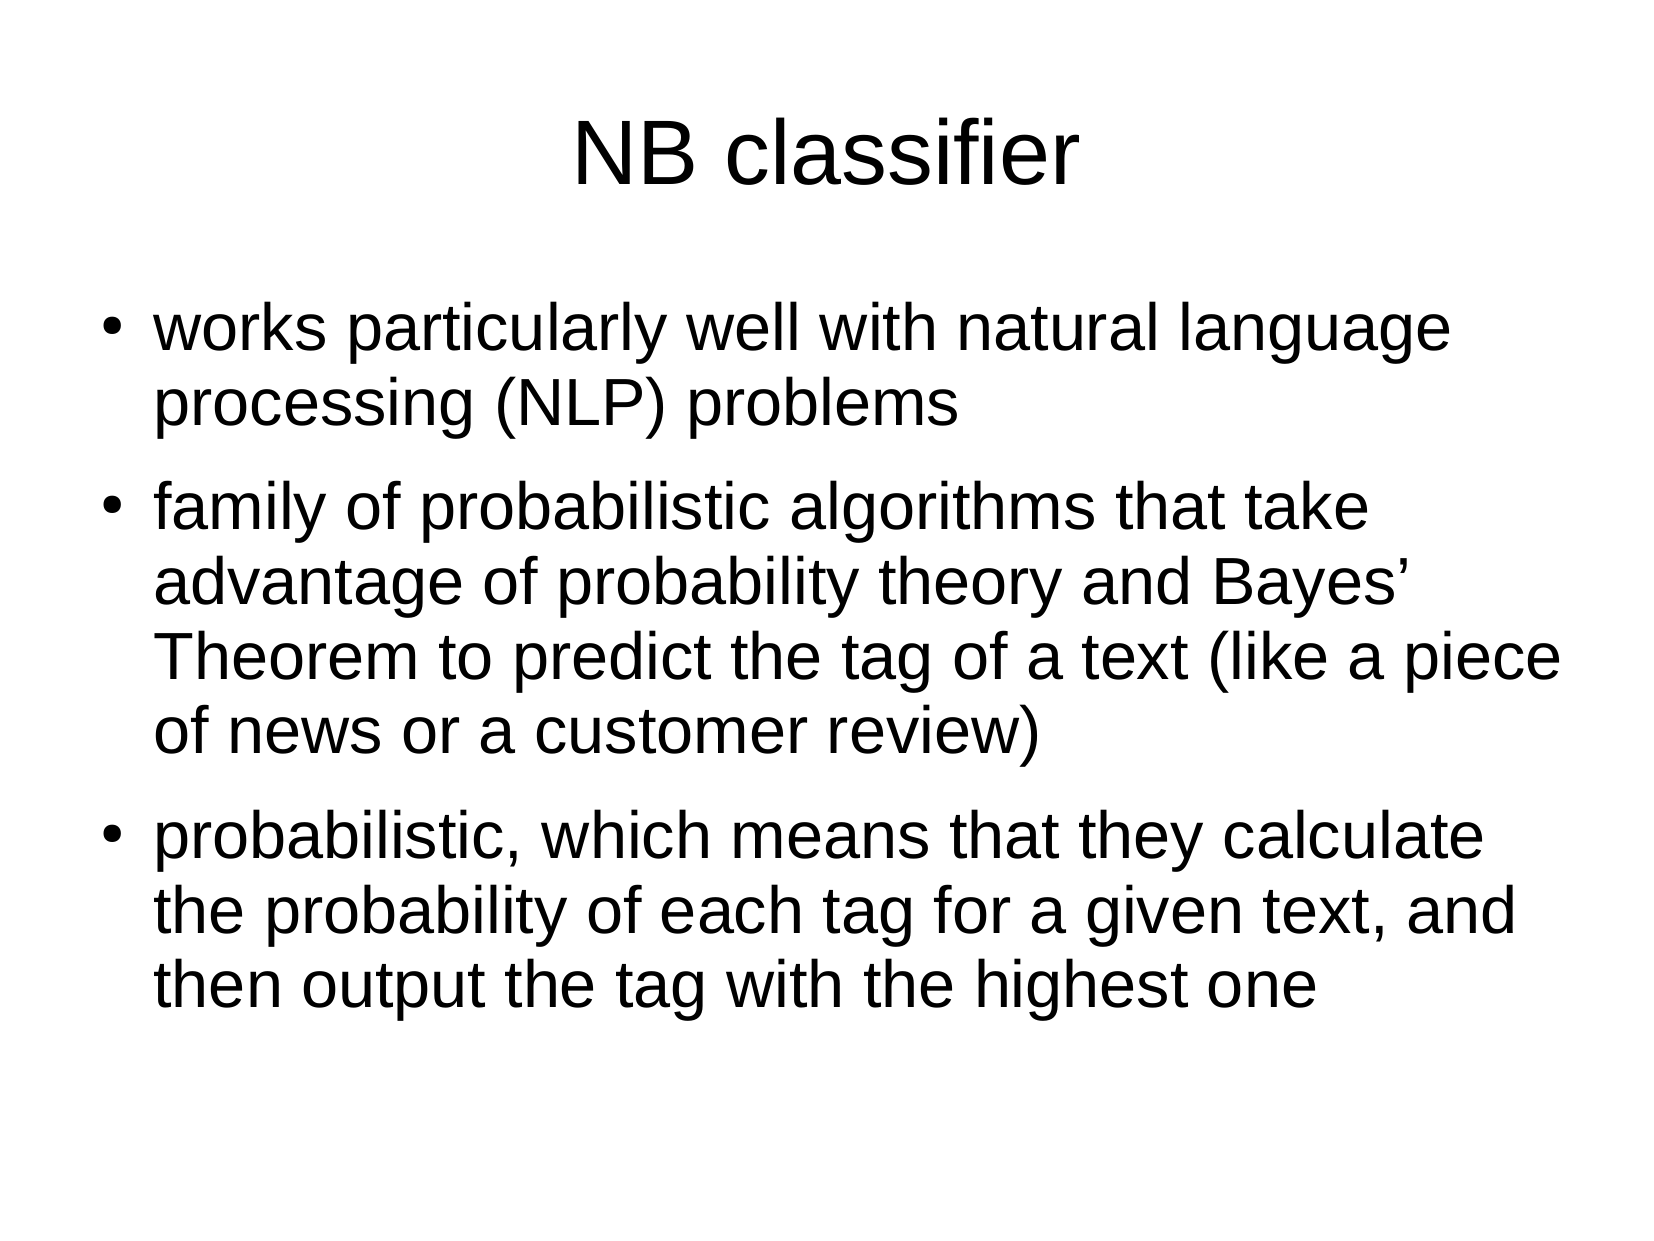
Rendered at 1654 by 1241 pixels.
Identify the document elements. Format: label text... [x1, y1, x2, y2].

title NB classifier [82, 49, 1571, 257]
list works particularly well with natural language processing (NLP) problems family of probabilistic algorithms that take advantage of probability theory and Bayes’ Theorem to predict the tag of a text (like a piece of news or a customer review) probabilistic, which means that they calculate the probability of each tag for a given text, and then output the tag with the highest one [82, 290, 1571, 1096]
